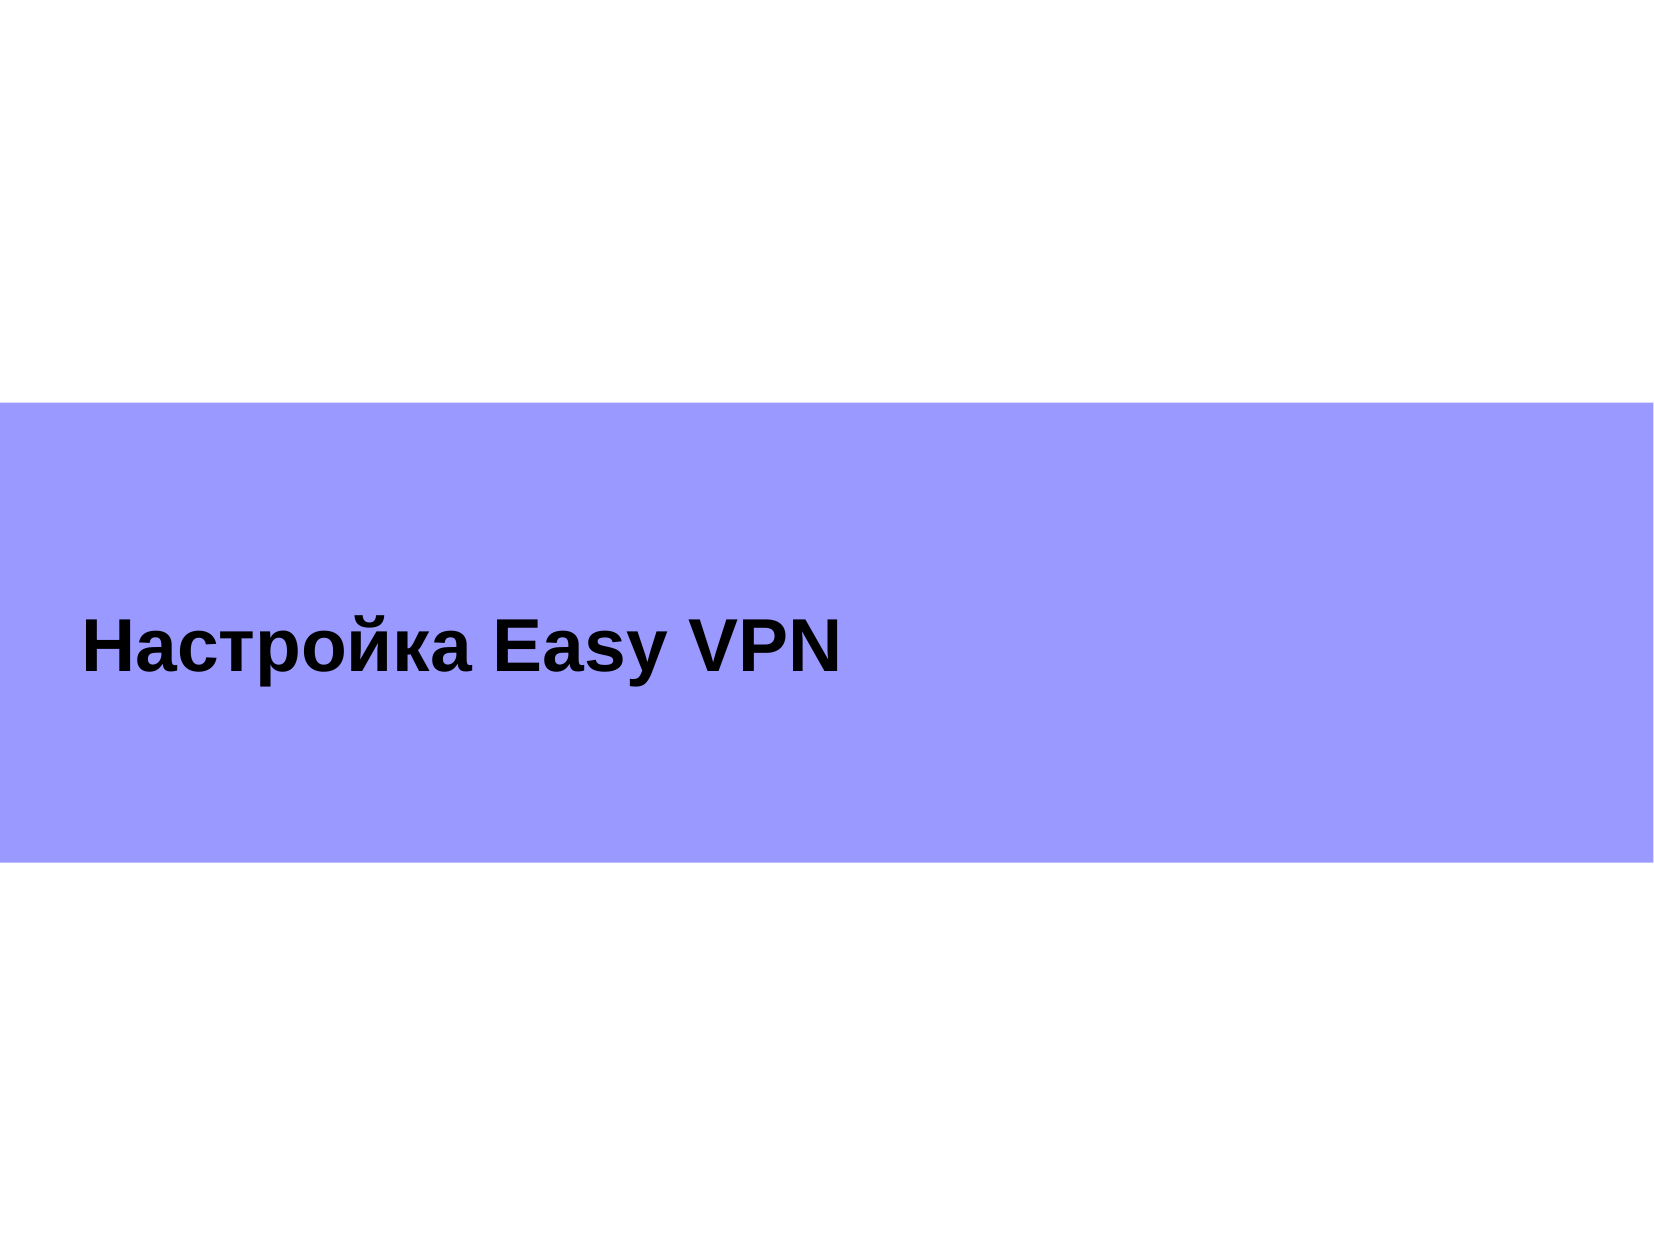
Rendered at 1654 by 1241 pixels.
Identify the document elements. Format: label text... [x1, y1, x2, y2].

text_box Настройка Easy VPN [67, 600, 1530, 772]
